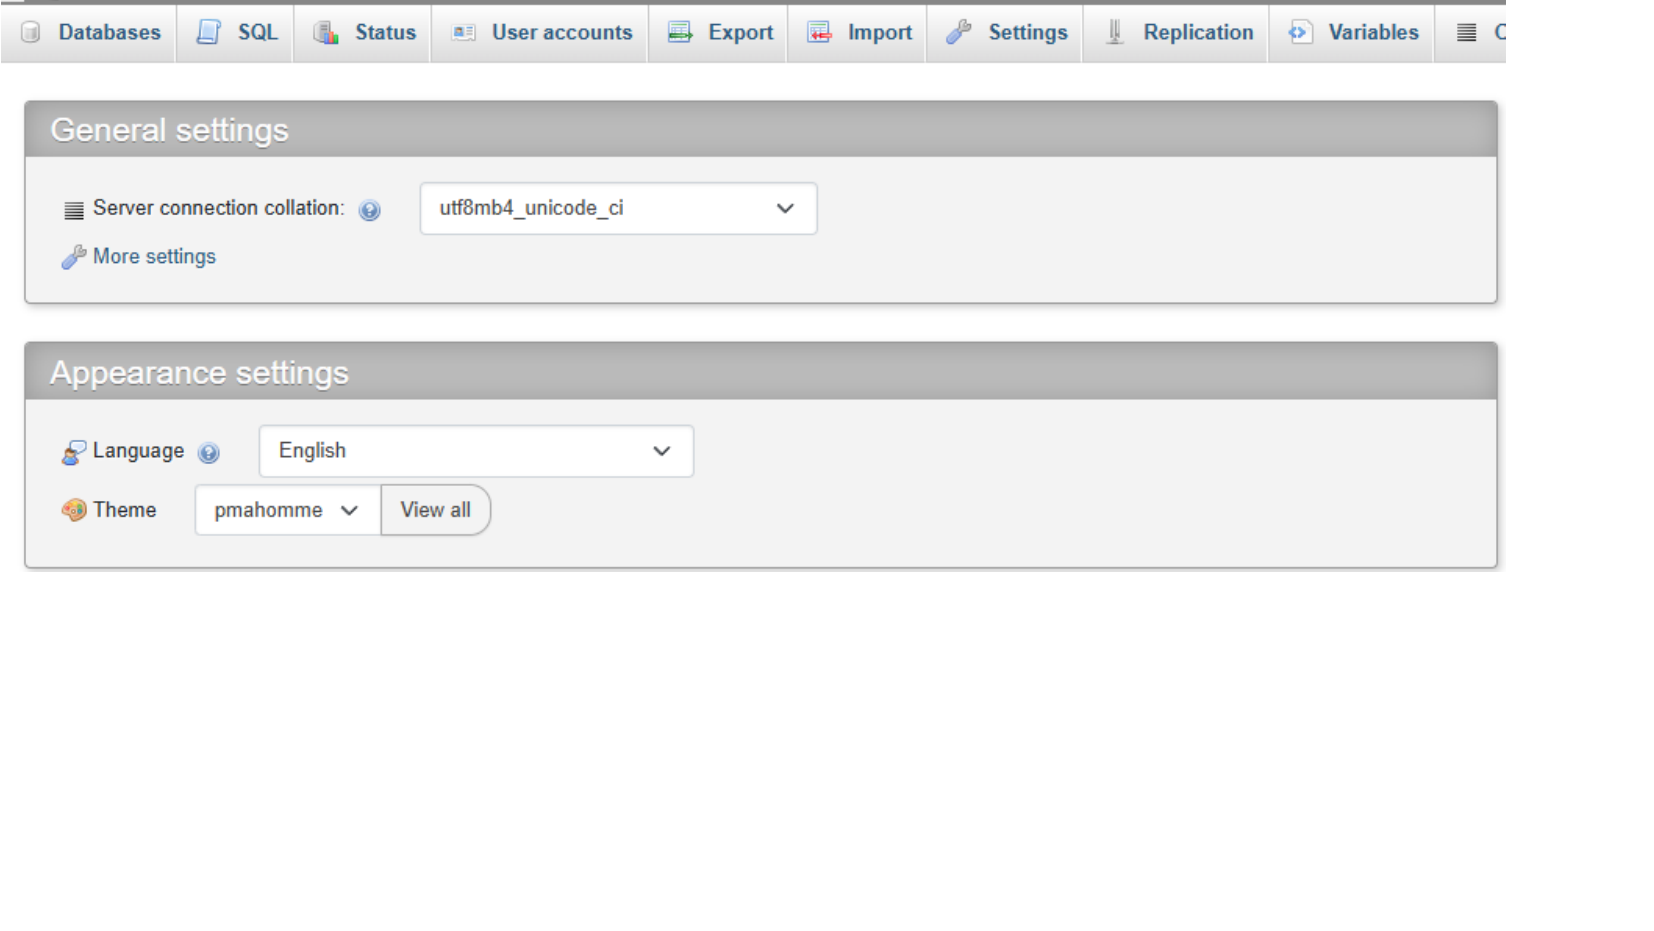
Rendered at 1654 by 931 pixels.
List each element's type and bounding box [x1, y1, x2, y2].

picture [1, 0, 1506, 572]
